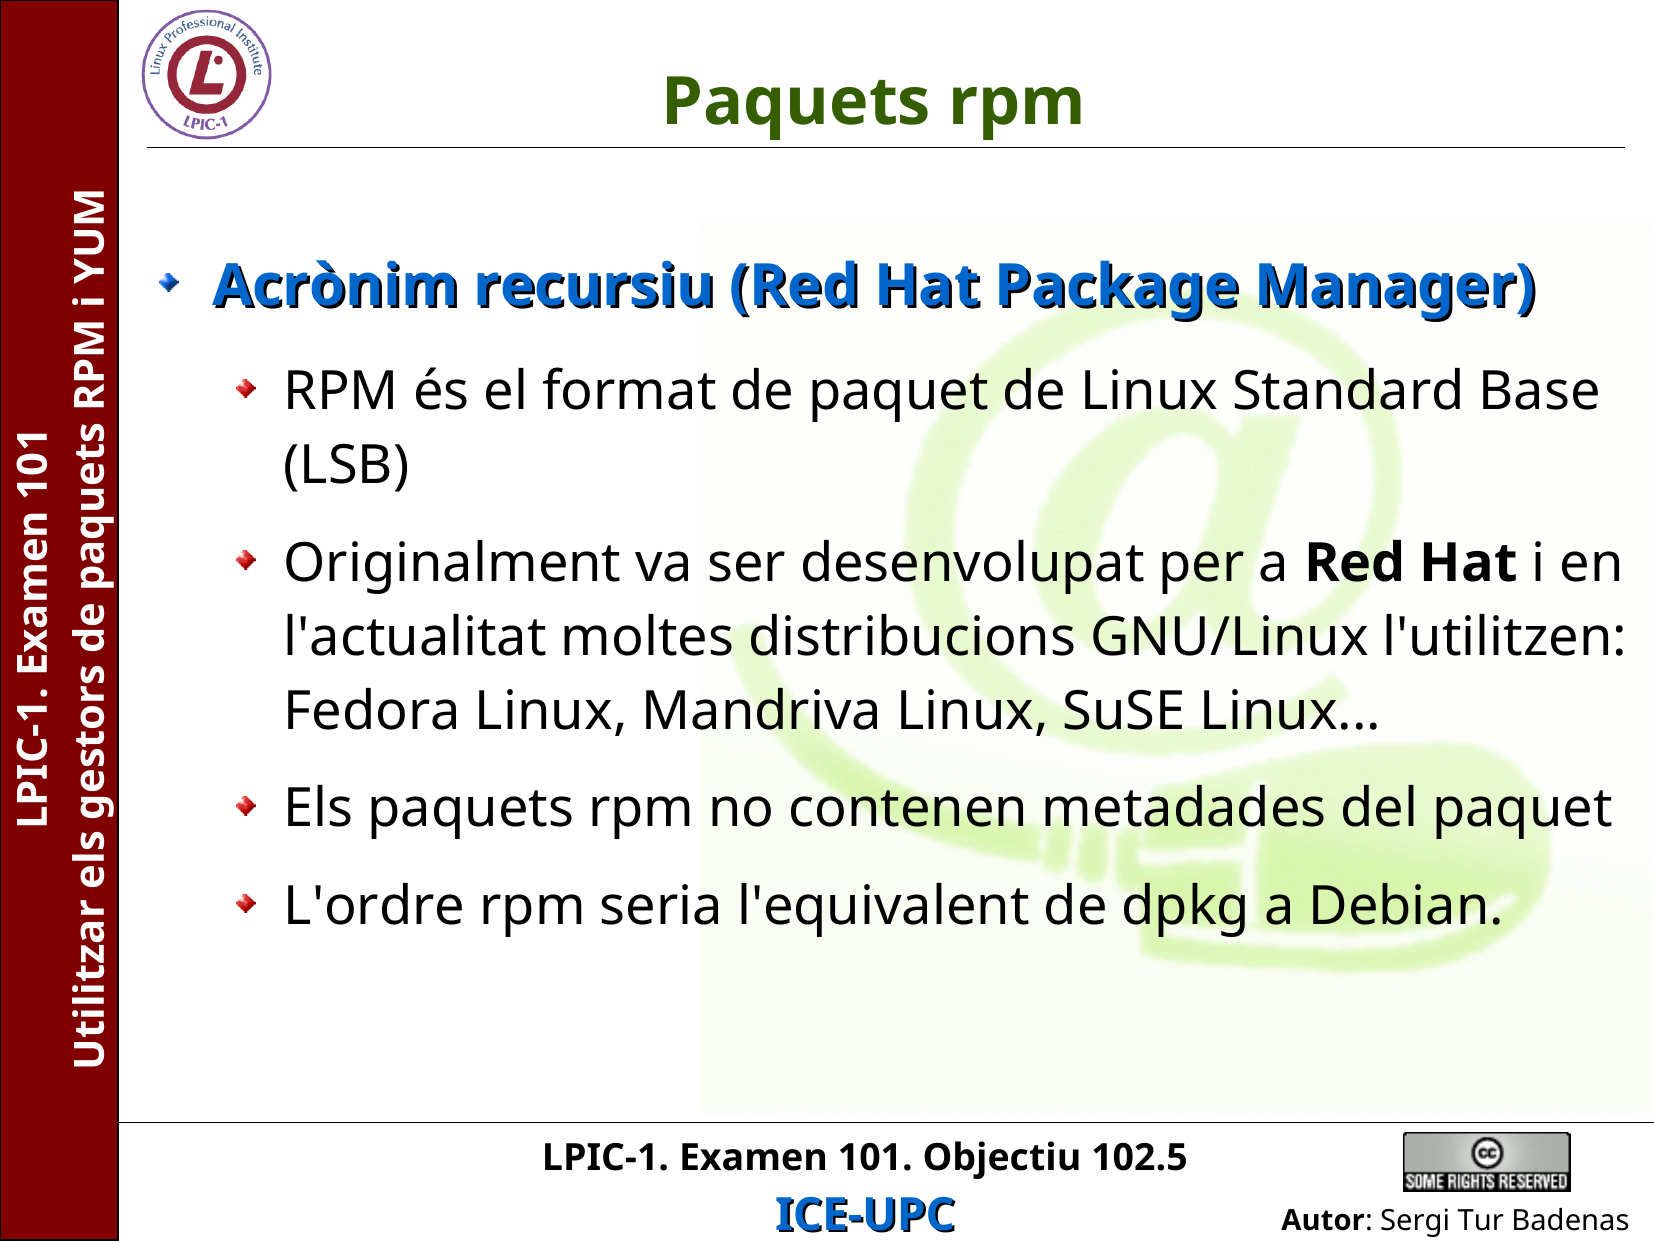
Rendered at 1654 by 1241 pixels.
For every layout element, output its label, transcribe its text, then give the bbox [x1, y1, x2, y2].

picture [700, 217, 1654, 1113]
picture [135, 5, 277, 55]
picture [1403, 1132, 1571, 1192]
title Paquets rpm [129, 55, 1619, 142]
list Acrònim recursiu (Red Hat Package Manager) RPM és el format de paquet de Linux Standard Base (LSB) Originalment va ser desenvolupat per a Red Hat i en l'actualitat moltes distribucions GNU/Linux l'utilitzen: Fedora Linux, Mandriva Linux, SuSE Linux... Els paquets rpm no contenen metadades del paquet L'ordre rpm seria l'equivalent de dpkg a Debian. [141, 242, 1630, 1078]
